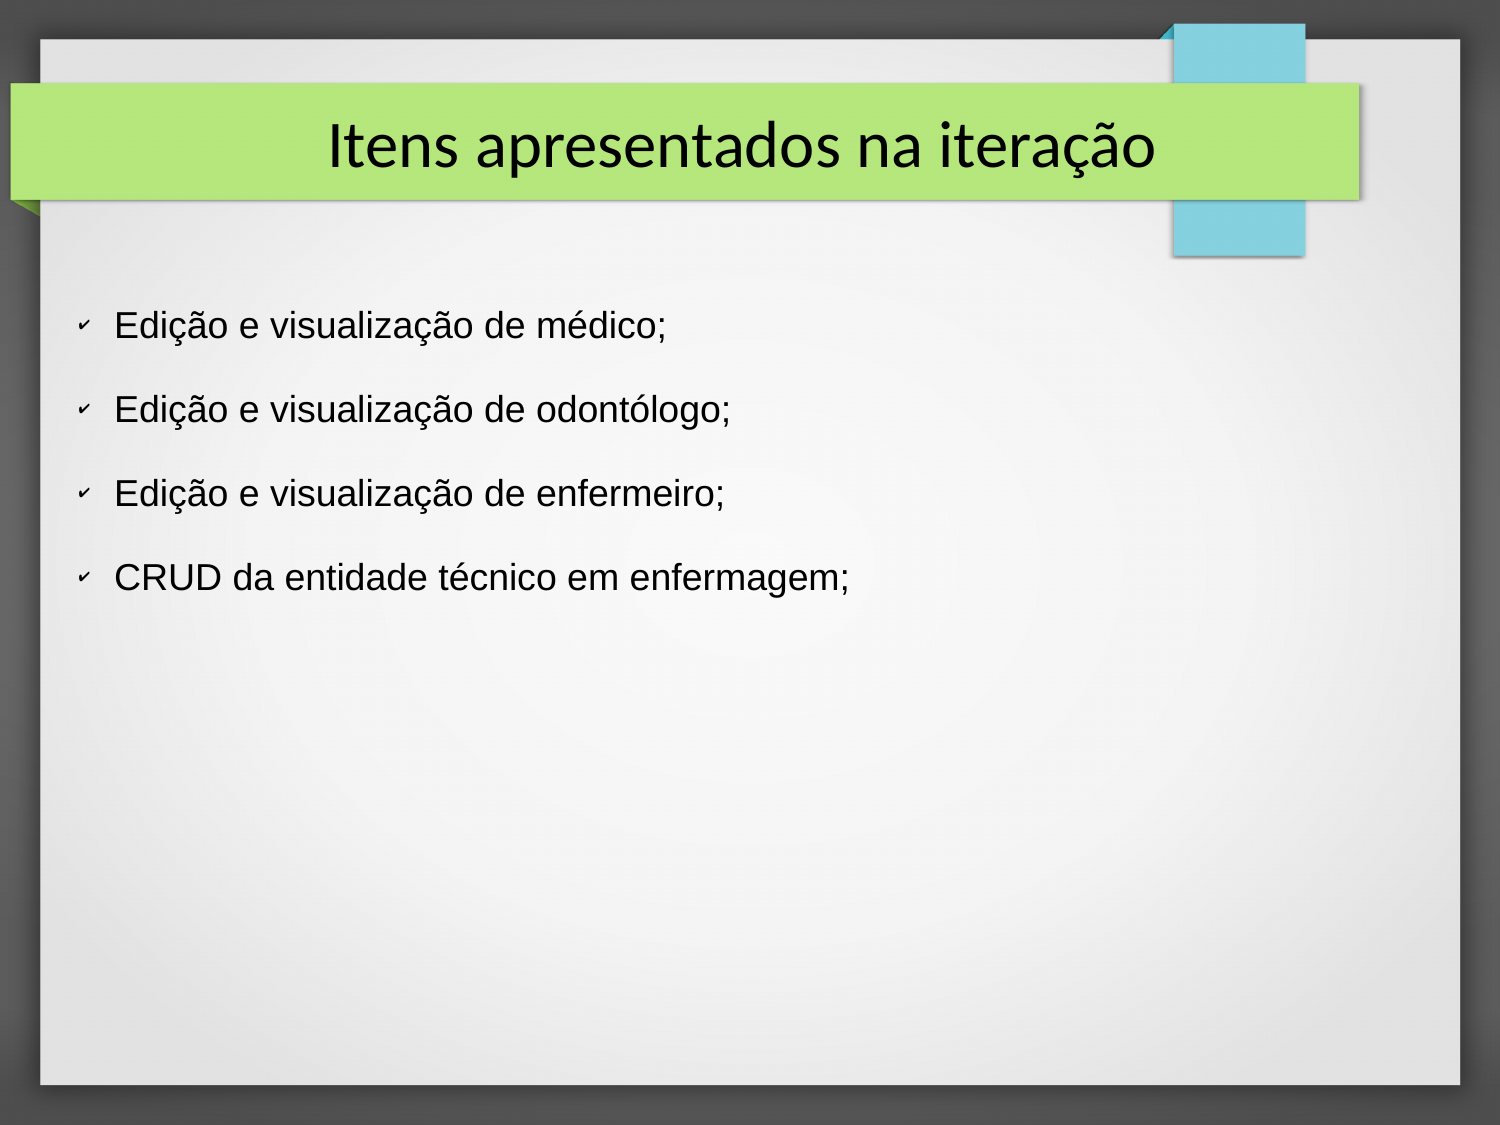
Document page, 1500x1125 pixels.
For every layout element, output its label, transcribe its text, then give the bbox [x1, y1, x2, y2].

text_box Edição e visualização de médico; Edição e visualização de odontólogo; Edição e visualização de enfermeiro; CRUD da entidade técnico em enfermagem; [63, 296, 1445, 836]
picture [0, 0, 1500, 1125]
text_box Itens apresentados na iteração [67, 47, 1418, 235]
